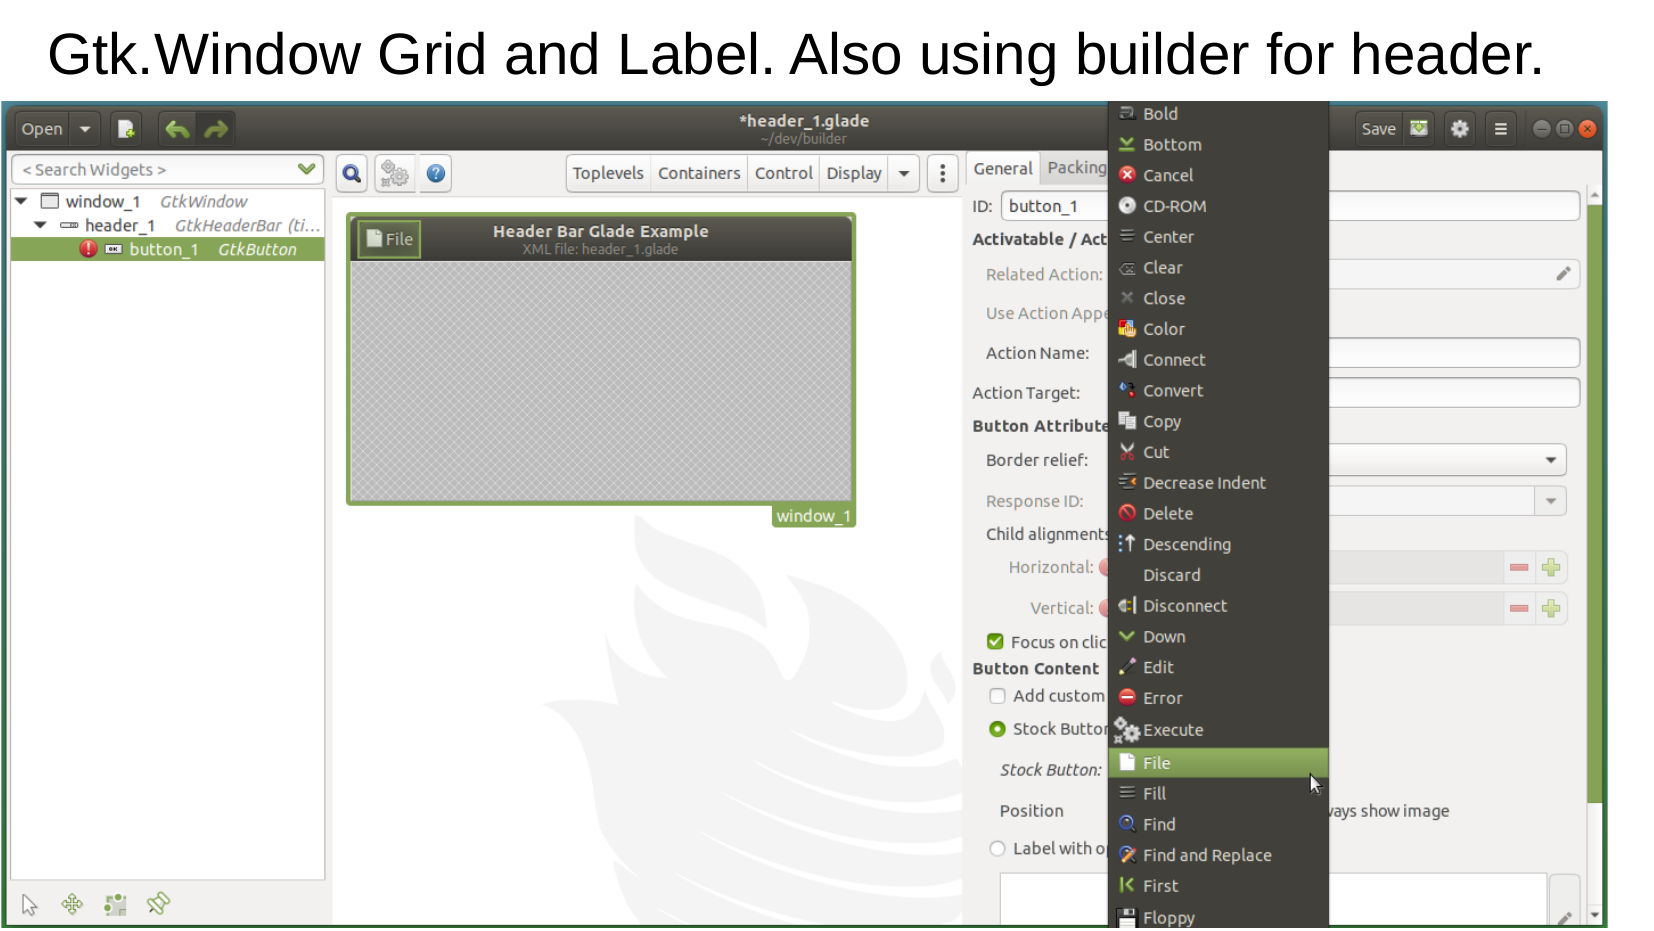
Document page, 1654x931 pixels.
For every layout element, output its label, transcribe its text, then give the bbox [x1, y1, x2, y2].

picture [1, 101, 1608, 928]
title Gtk.Window Grid and Label. Also using builder for header. [47, 16, 1571, 92]
